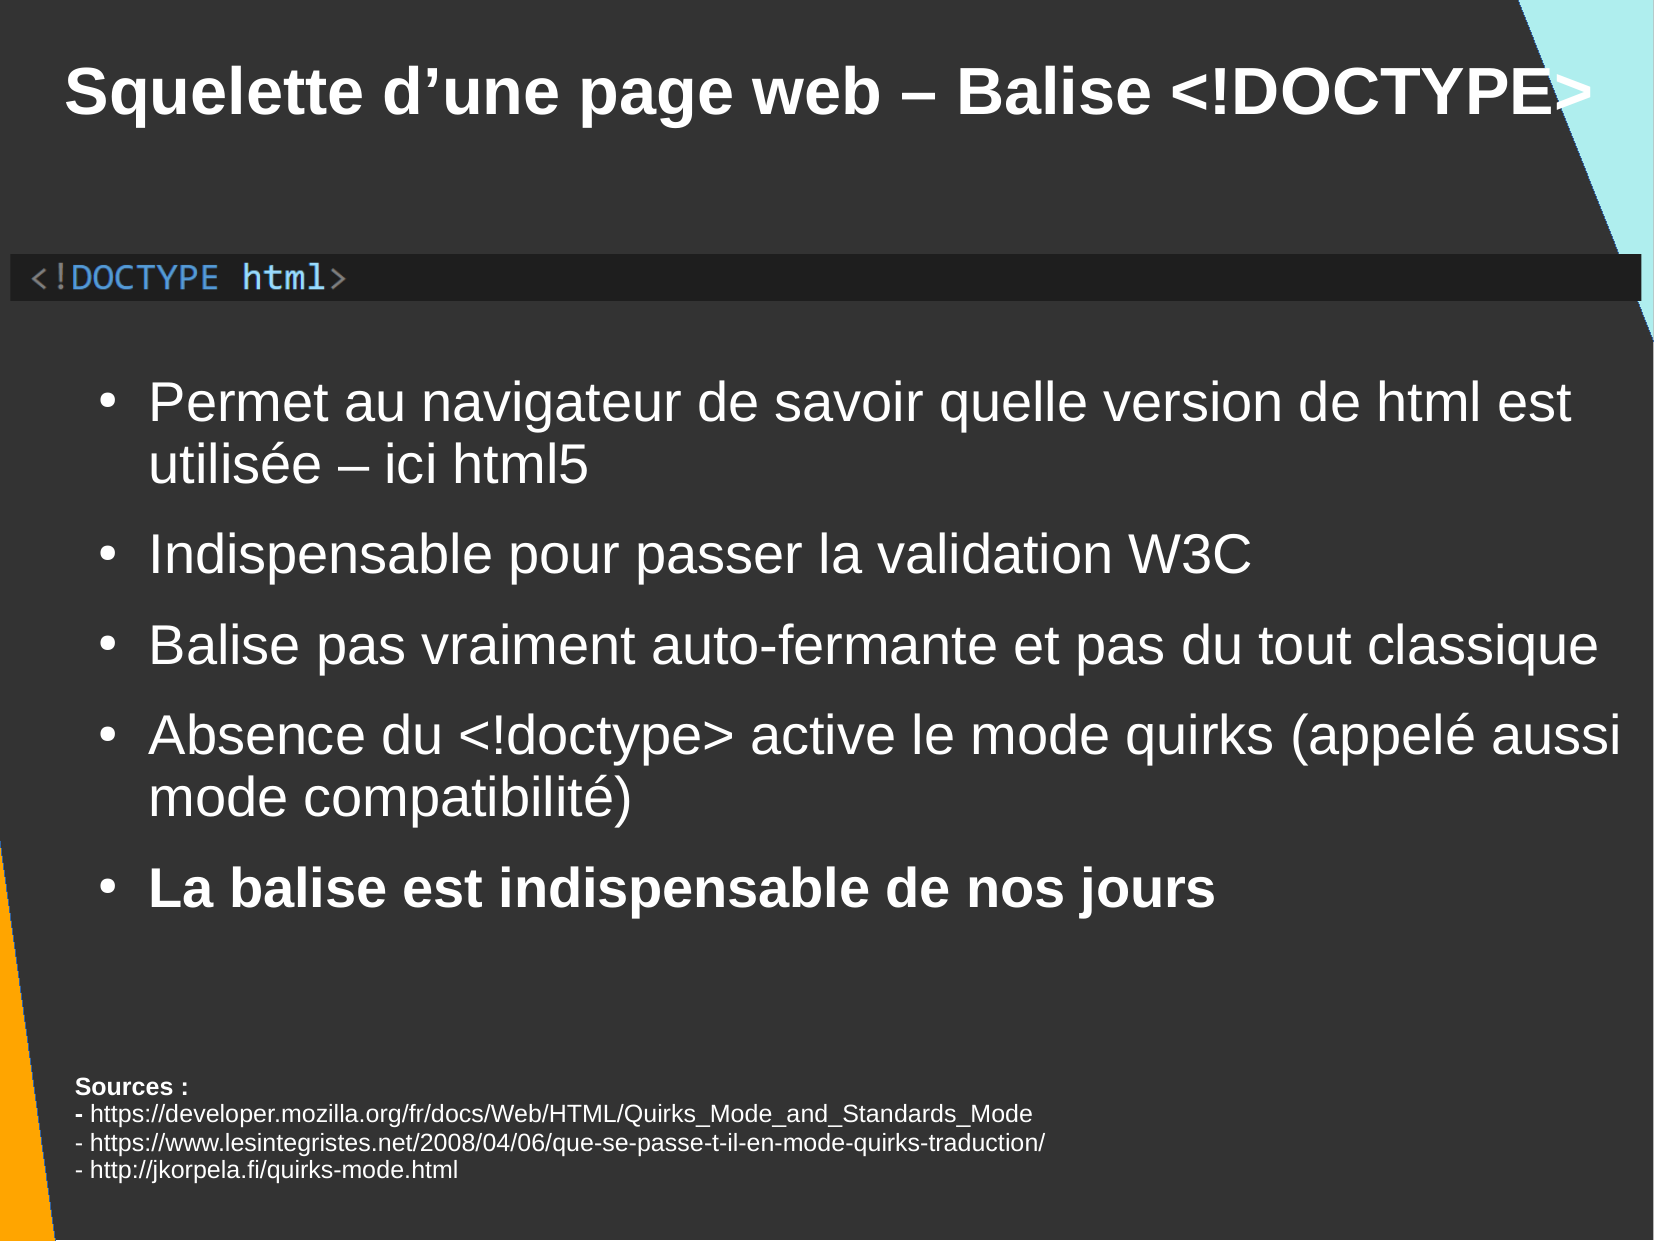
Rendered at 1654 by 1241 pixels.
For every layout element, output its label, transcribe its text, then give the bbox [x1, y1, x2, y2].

text_box Sources : - https://developer.mozilla.org/fr/docs/Web/HTML/Quirks_Mode_and_Standards_Mode - https://www.lesintegristes.net/2008/04/06/que-se-passe-t-il-en-mode-quirks-traduction/ - http://jkorpela.fi/quirks-mode.html [59, 1064, 1546, 1241]
title Squelette d’une page web – Balise <!DOCTYPE> [64, 54, 1635, 204]
picture [10, 254, 1642, 301]
text_box [0, 840, 56, 1241]
list Permet au navigateur de savoir quelle version de html est utilisée – ici html5 Indispensable pour passer la validation W3C Balise pas vraiment auto-fermante et pas du tout classique Absence du <!doctype> active le mode quirks (appelé aussi mode compatibilité) La balise est indispensable de nos jours [80, 370, 1635, 930]
text_box [1518, 0, 1654, 342]
